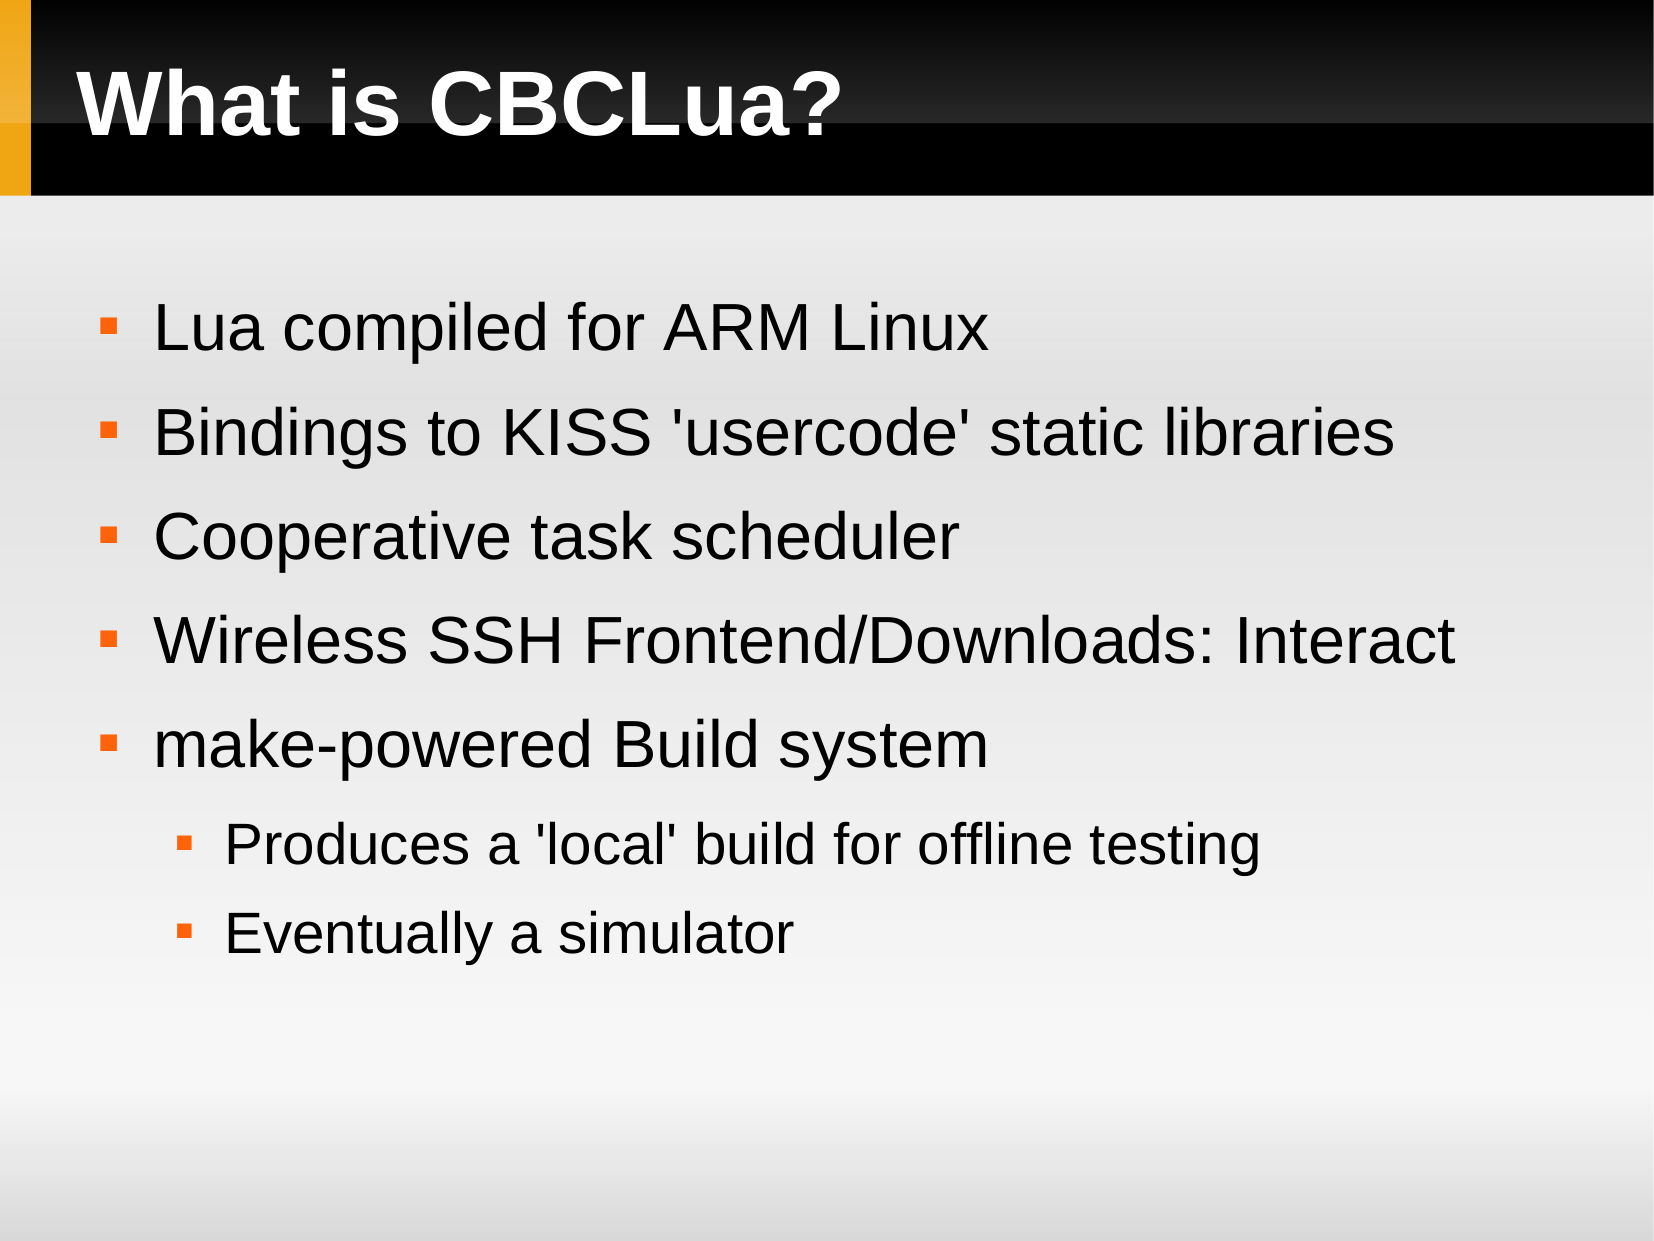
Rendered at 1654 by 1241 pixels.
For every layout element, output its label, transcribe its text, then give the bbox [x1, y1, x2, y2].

title What is CBCLua? [76, 0, 1565, 208]
list Lua compiled for ARM Linux Bindings to KISS 'usercode' static libraries Cooperative task scheduler Wireless SSH Frontend/Downloads: Interact make-powered Build system Produces a 'local' build for offline testing Eventually a simulator [82, 290, 1571, 1094]
picture [0, 0, 1654, 1241]
